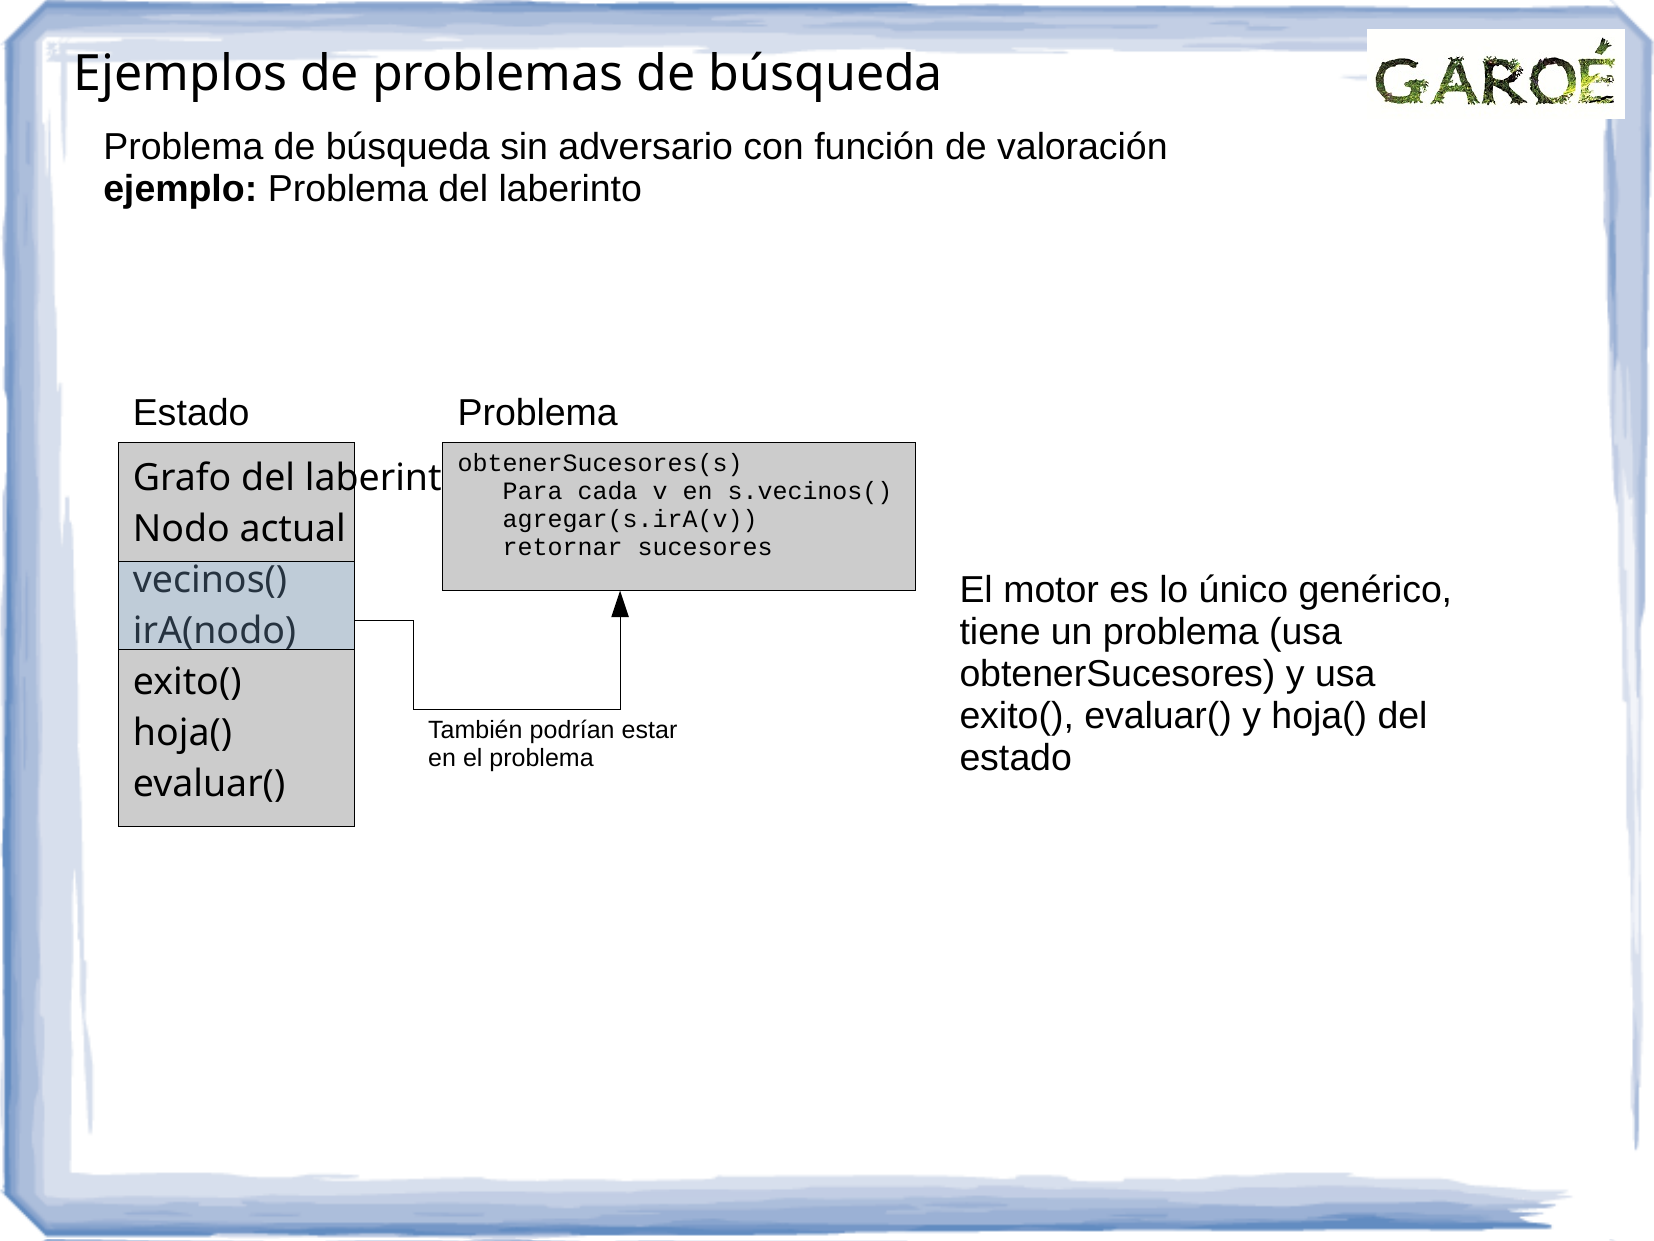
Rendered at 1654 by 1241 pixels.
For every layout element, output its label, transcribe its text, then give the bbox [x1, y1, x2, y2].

text_box [118, 561, 355, 650]
text_box Estado [118, 383, 442, 441]
text_box Grafo del laberinto Nodo actual vecinos() irA(nodo) exito() hoja() evaluar() [118, 442, 355, 561]
picture [0, 0, 1654, 1241]
text_box Ejemplos de problemas de búsqueda [59, 29, 1367, 115]
text_box El motor es lo único genérico, tiene un problema (usa obtenerSucesores) y usa exito(), evaluar() y hoja() del estado [944, 561, 1506, 787]
text_box También podrían estar en el problema [413, 708, 709, 780]
text_box Problema de búsqueda sin adversario con función de valoración ejemplo: Problema del laberinto [88, 118, 1625, 219]
text_box Problema [442, 383, 798, 441]
text_box Grafo del laberinto Nodo actual vecinos() irA(nodo) exito() hoja() evaluar() [118, 650, 355, 827]
text_box obtenerSucesores(s) Para cada v en s.vecinos() agregar(s.irA(v)) retornar sucesores [442, 442, 916, 591]
